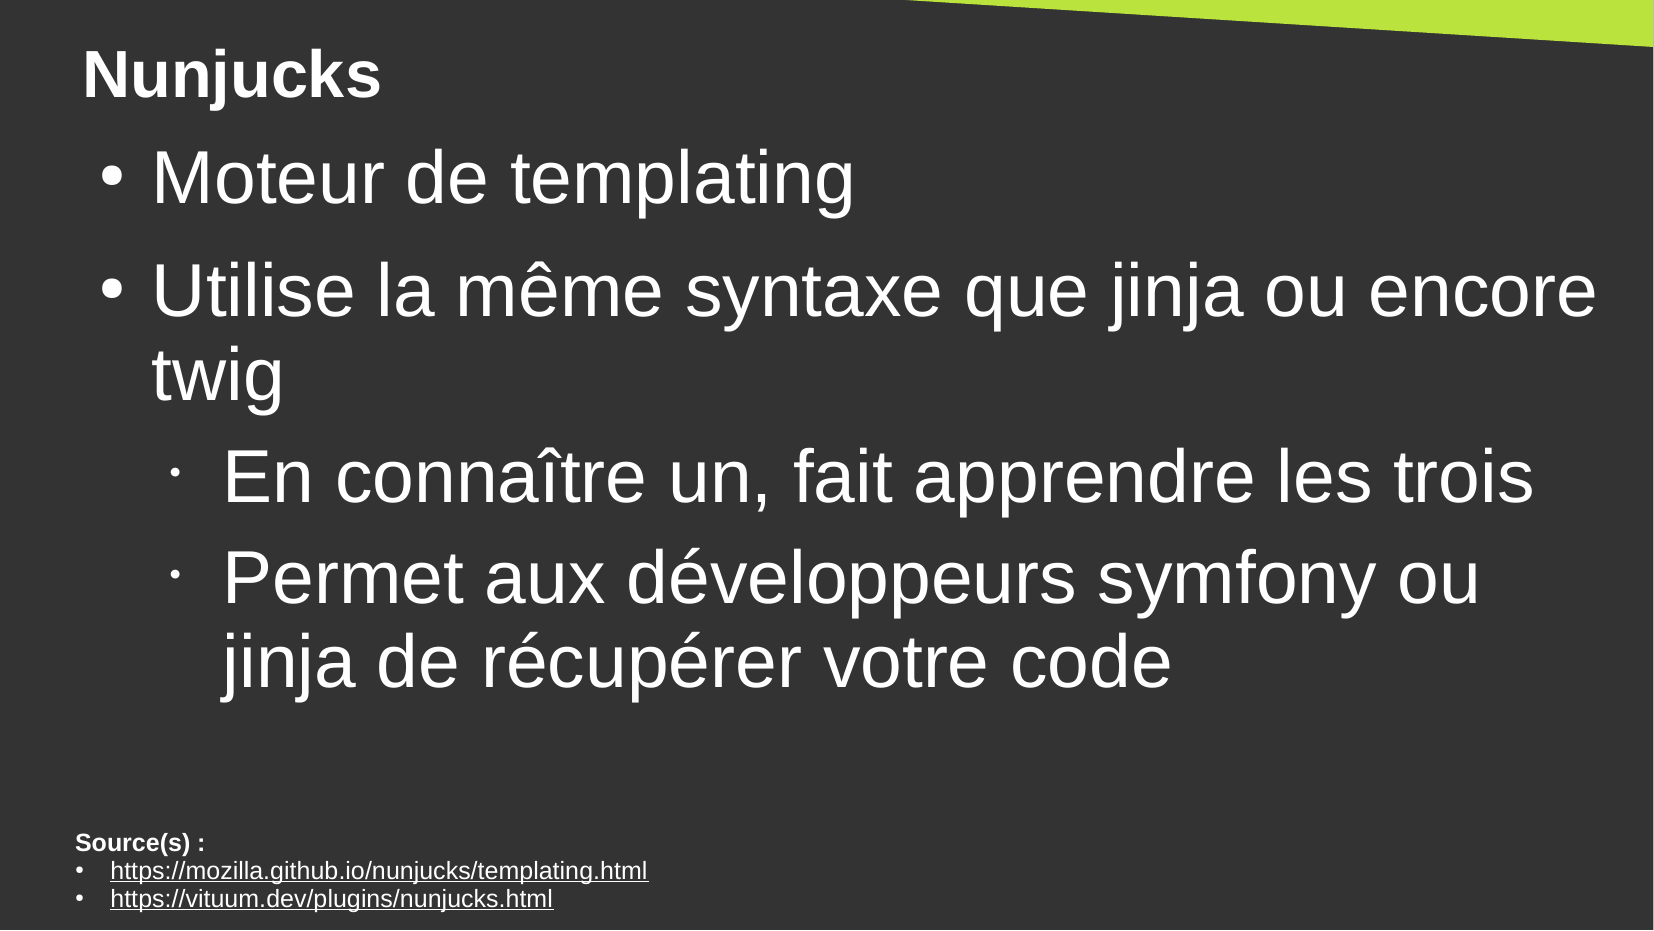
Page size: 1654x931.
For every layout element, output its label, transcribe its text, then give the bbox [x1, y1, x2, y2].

list Moteur de templating Utilise la même syntaxe que jinja ou encore twig En connaître un, fait apprendre les trois Permet aux développeurs symfony ou jinja de récupérer votre code [80, 135, 1619, 827]
title Nunjucks [82, 37, 1571, 112]
text_box [905, 0, 1654, 48]
text_box Source(s) : https://mozilla.github.io/nunjucks/templating.html https://vituum.dev/plugins/nunjucks.html [60, 821, 1546, 931]
